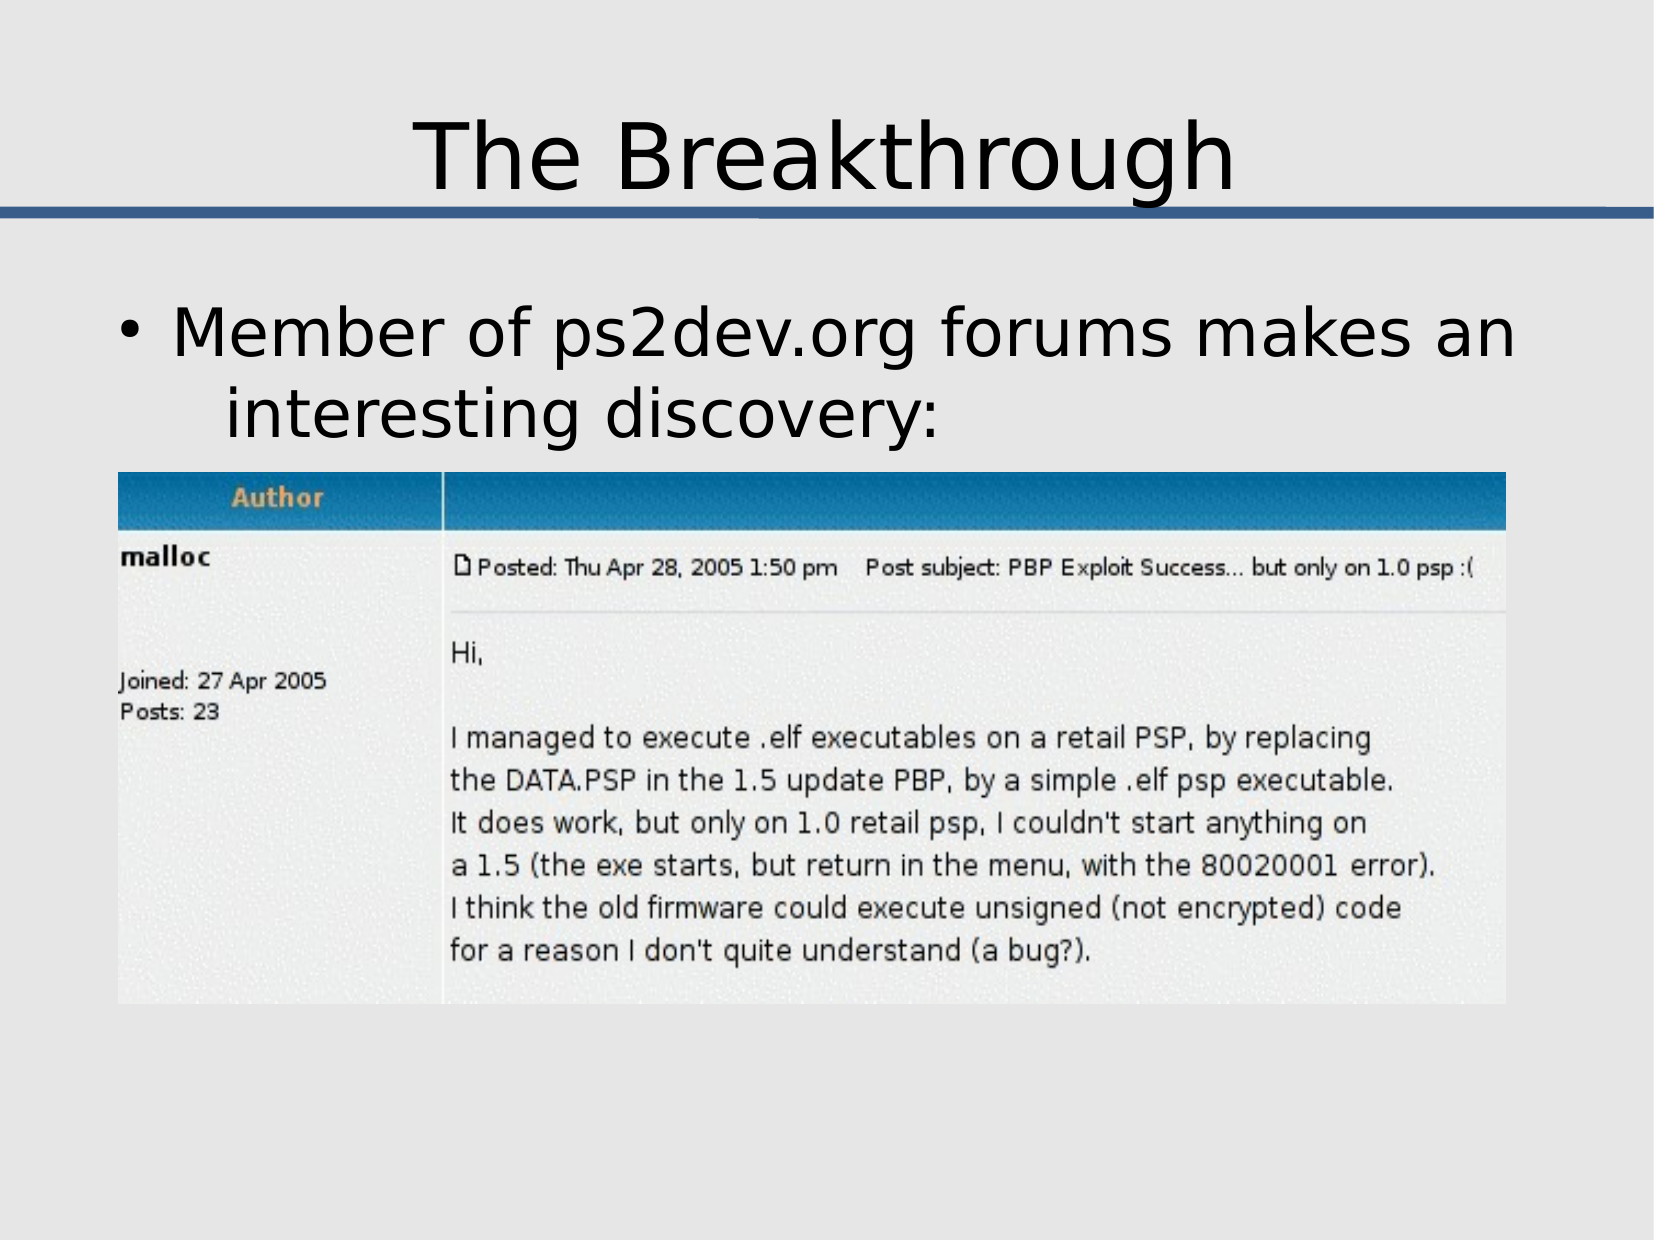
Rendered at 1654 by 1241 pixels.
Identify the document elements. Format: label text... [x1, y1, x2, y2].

picture [229, 472, 235, 479]
picture [256, 472, 261, 480]
title The Breakthrough [82, 56, 1571, 250]
picture [118, 472, 1506, 1004]
list Member of ps2dev.org forums makes an interesting discovery: [82, 290, 1571, 1094]
picture [304, 472, 310, 484]
